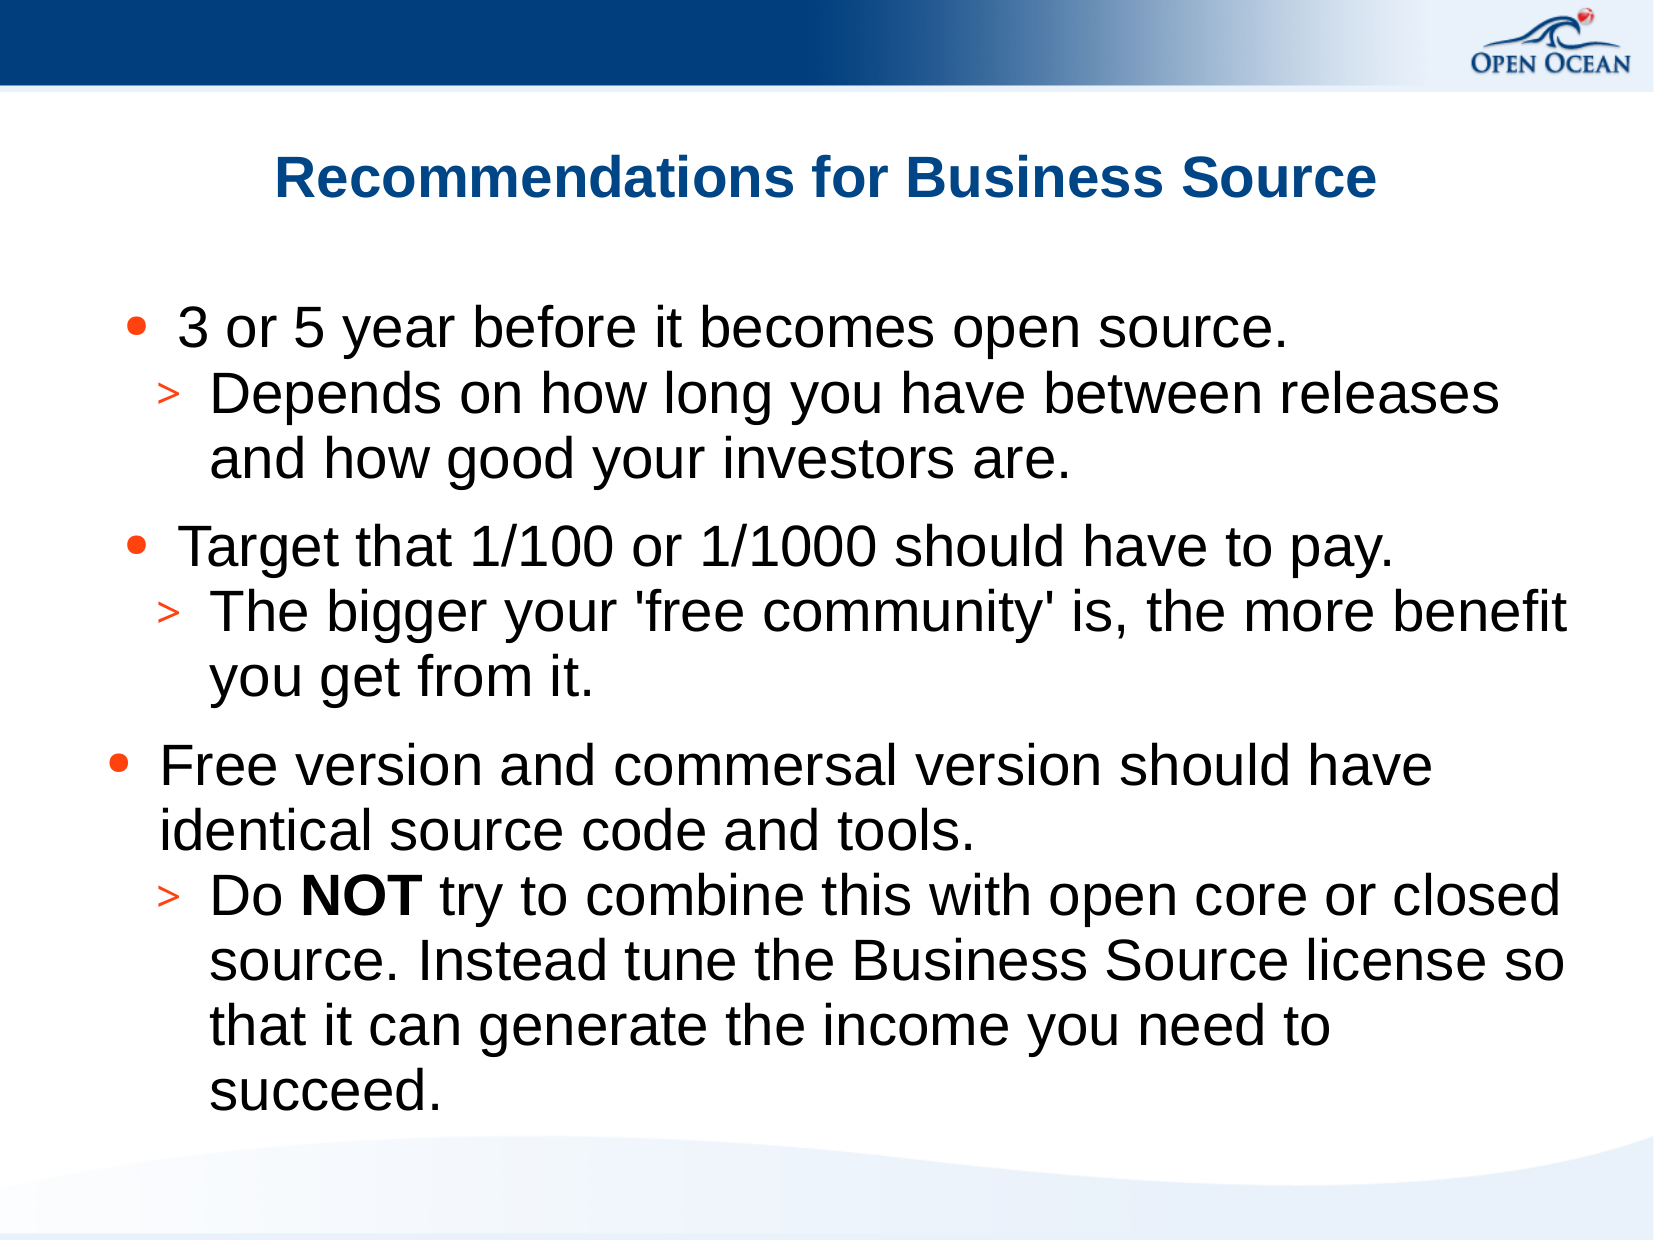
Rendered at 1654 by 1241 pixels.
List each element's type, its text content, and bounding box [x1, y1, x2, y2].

title Recommendations for Business Source [82, 95, 1571, 259]
list 3 or 5 year before it becomes open source. Depends on how long you have between releases and how good your investors are. Target that 1/100 or 1/1000 should have to pay. The bigger your 'free community' is, the more benefit you get from it. Free version and commersal version should have identical source code and tools. Do NOT try to combine this with open core or closed source. Instead tune the Business Source license so that it can generate the income you need to succeed. [88, 295, 1577, 1123]
picture [0, 0, 1654, 1240]
